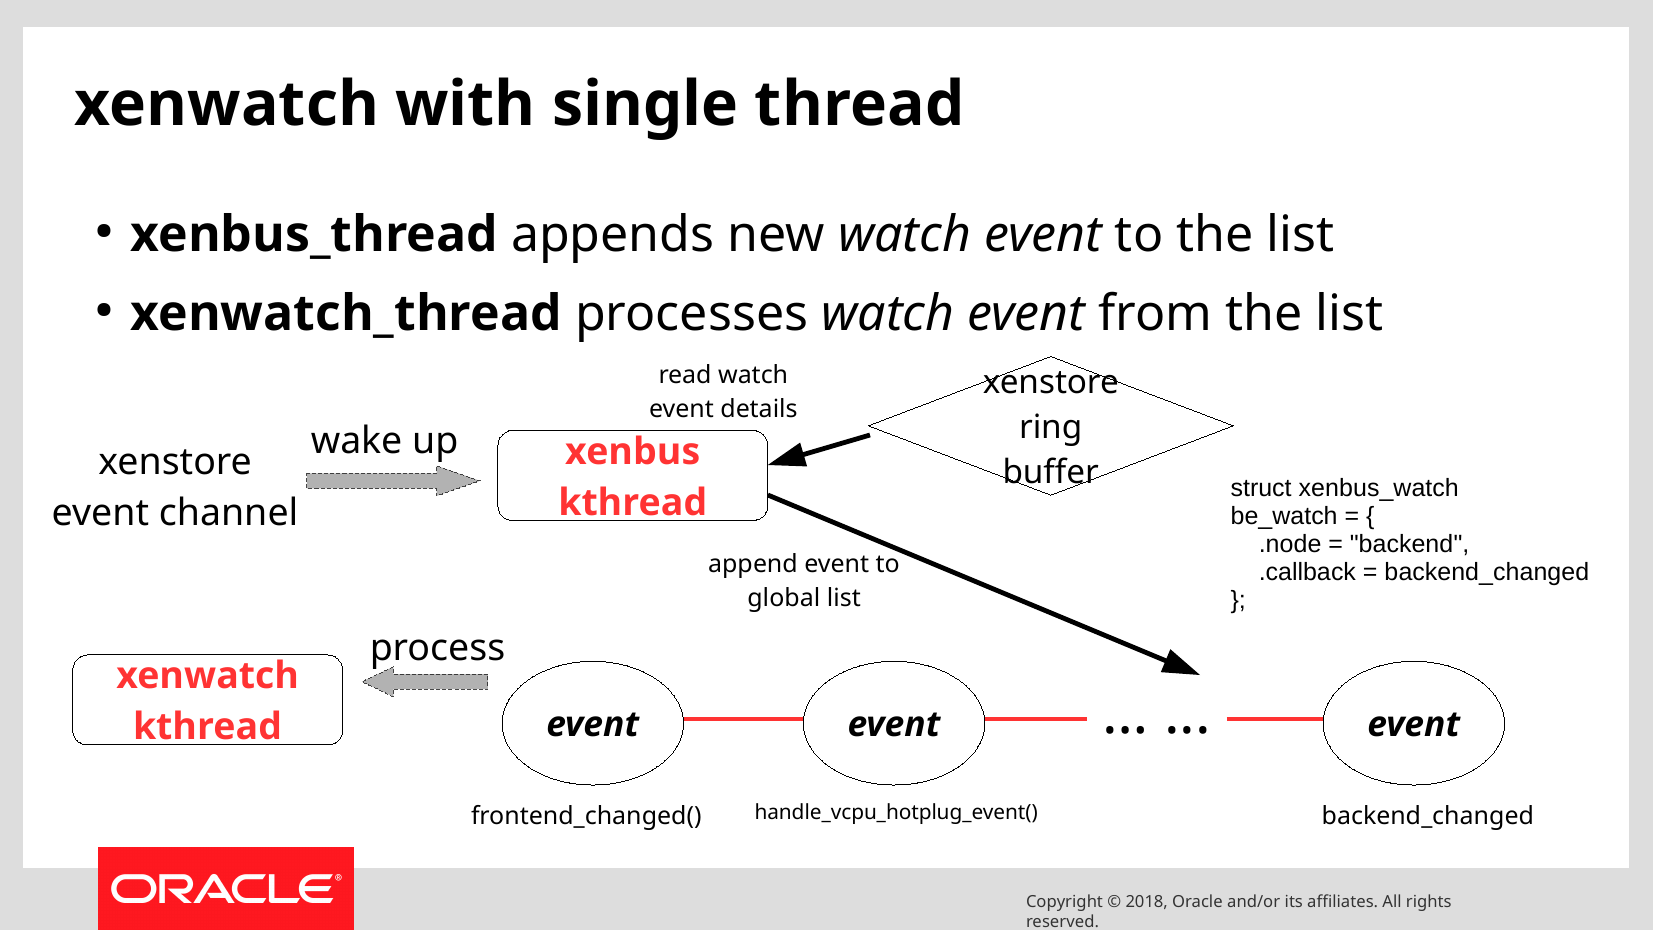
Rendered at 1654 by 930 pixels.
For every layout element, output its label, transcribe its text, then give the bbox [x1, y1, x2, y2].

text_box event [1323, 661, 1505, 786]
text_box read watch event details [634, 349, 811, 421]
text_box xenbus kthread [497, 430, 768, 521]
text_box backend_changed [1306, 790, 1540, 834]
text_box struct xenbus_watch be_watch = { .node = "backend", .callback = backend_changed }; [1215, 466, 1606, 622]
text_box xenwatch with single thread [60, 50, 1629, 151]
text_box xenstore ring buffer [868, 356, 1234, 496]
text_box wake up [295, 405, 467, 463]
text_box event [803, 661, 985, 786]
text_box handle_vcpu_hotplug_event() [739, 790, 1051, 829]
text_box … ... [1088, 663, 1233, 744]
text_box [23, 27, 1629, 868]
text_box frontend_changed() [456, 790, 714, 834]
text_box xenstore event channel [36, 427, 305, 526]
text_box process [355, 612, 516, 670]
text_box xenbus_thread appends new watch event to the list xenwatch_thread processes watch event from the list [80, 180, 1581, 346]
text_box event [502, 661, 684, 786]
text_box Copyright © 2018, Oracle and/or its affiliates. All rights reserved. [1011, 883, 1534, 918]
text_box xenwatch kthread [72, 654, 343, 745]
text_box append event to global list [693, 538, 909, 610]
picture [98, 847, 354, 930]
